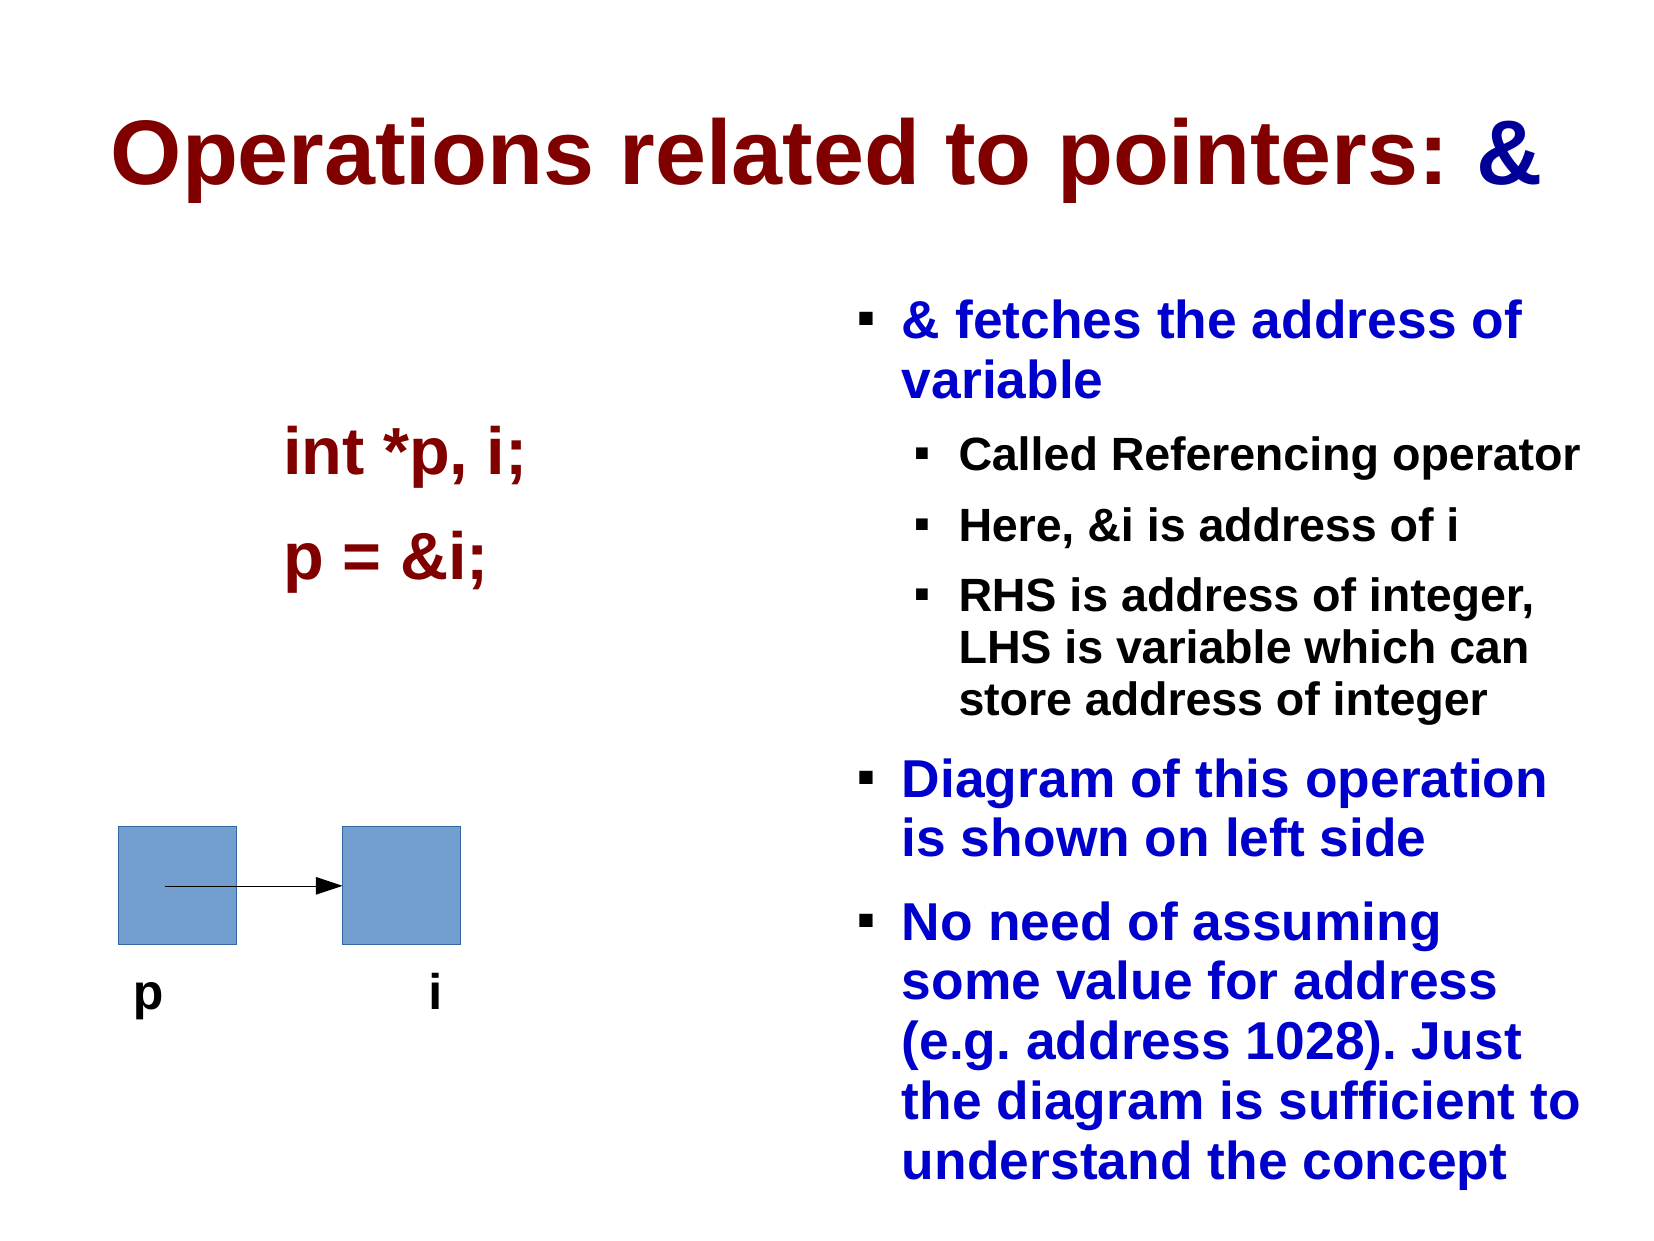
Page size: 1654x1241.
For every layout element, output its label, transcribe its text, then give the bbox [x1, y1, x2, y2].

text_box p i [118, 956, 520, 1084]
text_box [118, 826, 237, 945]
title Operations related to pointers: & [82, 49, 1571, 257]
list int *p, i; p = &i; [283, 414, 674, 721]
text_box [342, 826, 461, 945]
list & fetches the address of variable Called Referencing operator Here, &i is address of i RHS is address of integer, LHS is variable which can store address of integer Diagram of this operation is shown on left side No need of assuming some value for address (e.g. address 1028). Just the diagram is sufficient to understand the concept [845, 290, 1595, 1205]
